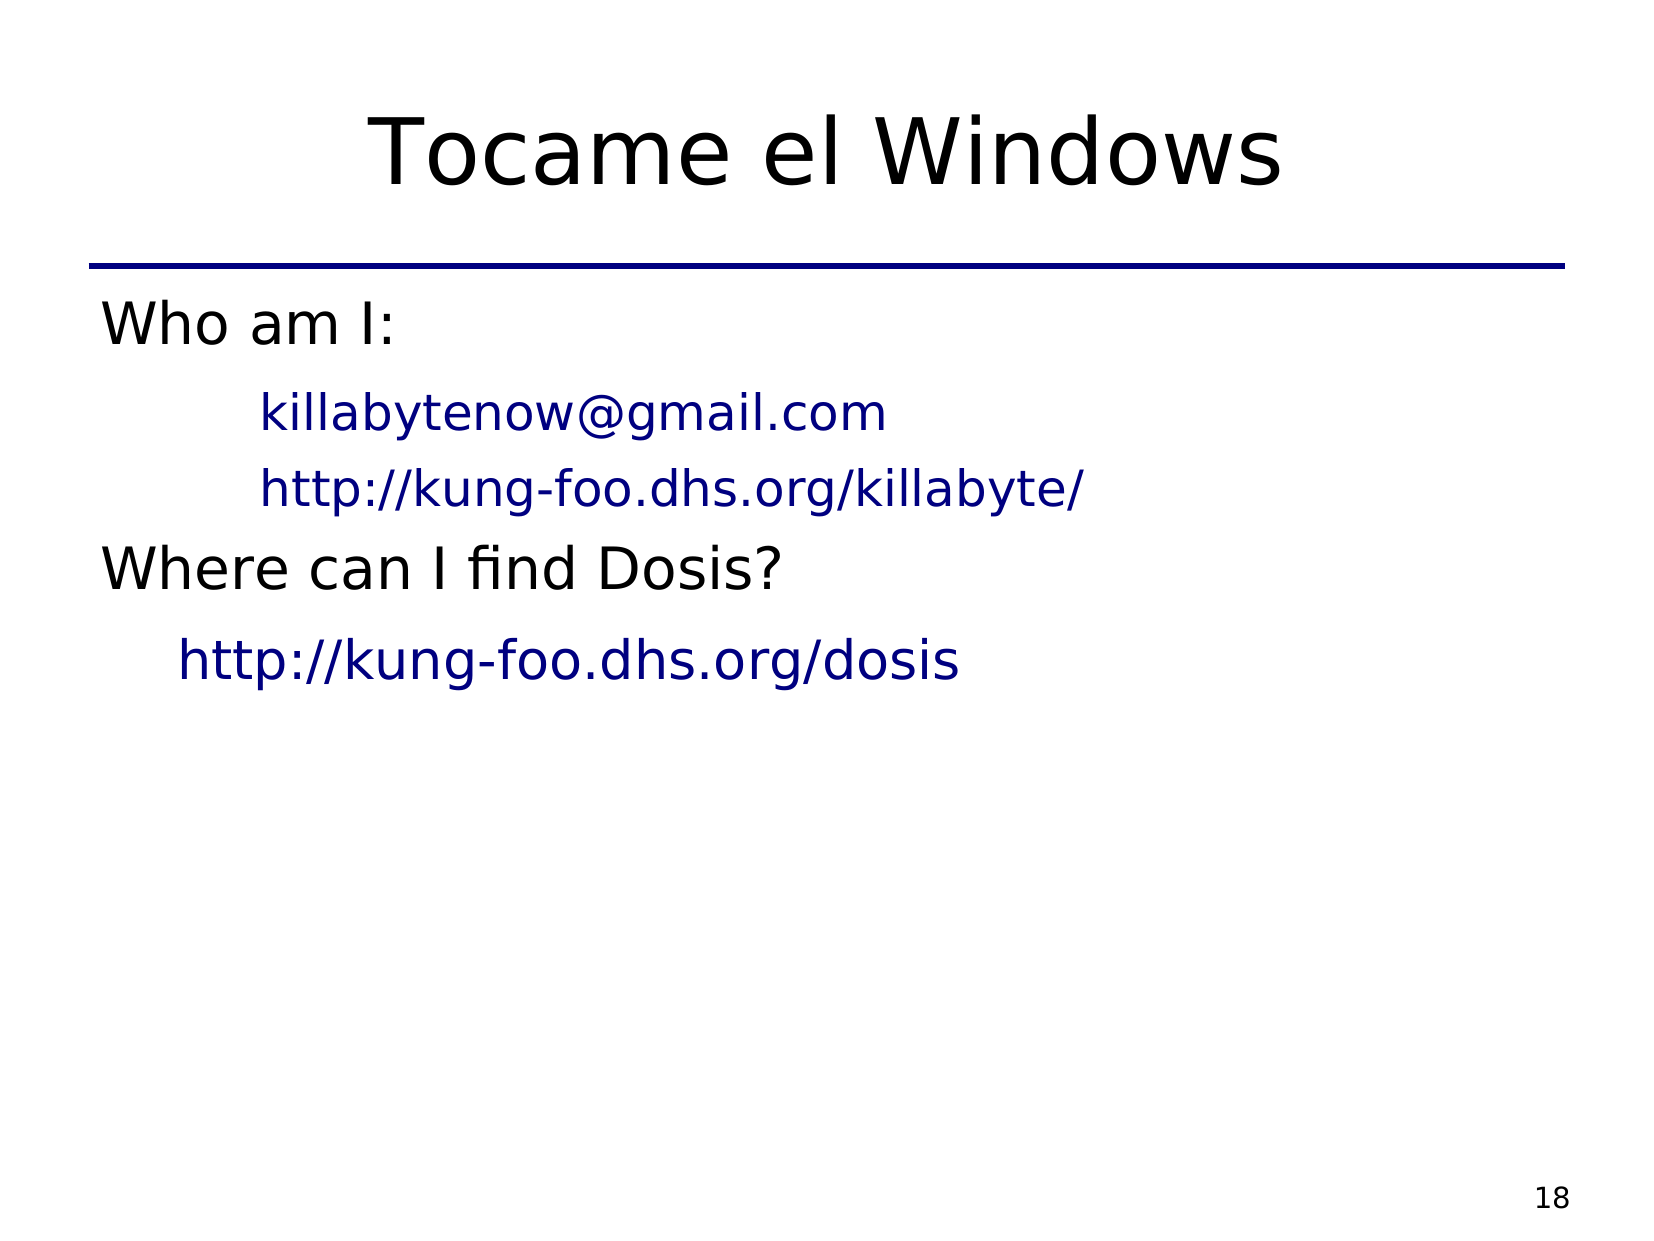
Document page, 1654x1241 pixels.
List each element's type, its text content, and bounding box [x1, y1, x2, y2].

title Tocame el Windows [82, 49, 1571, 257]
list Who am I: killabytenow@gmail.com http://kung-foo.dhs.org/killabyte/ Where can I find Dosis? http://kung-foo.dhs.org/dosis [82, 290, 1571, 1094]
